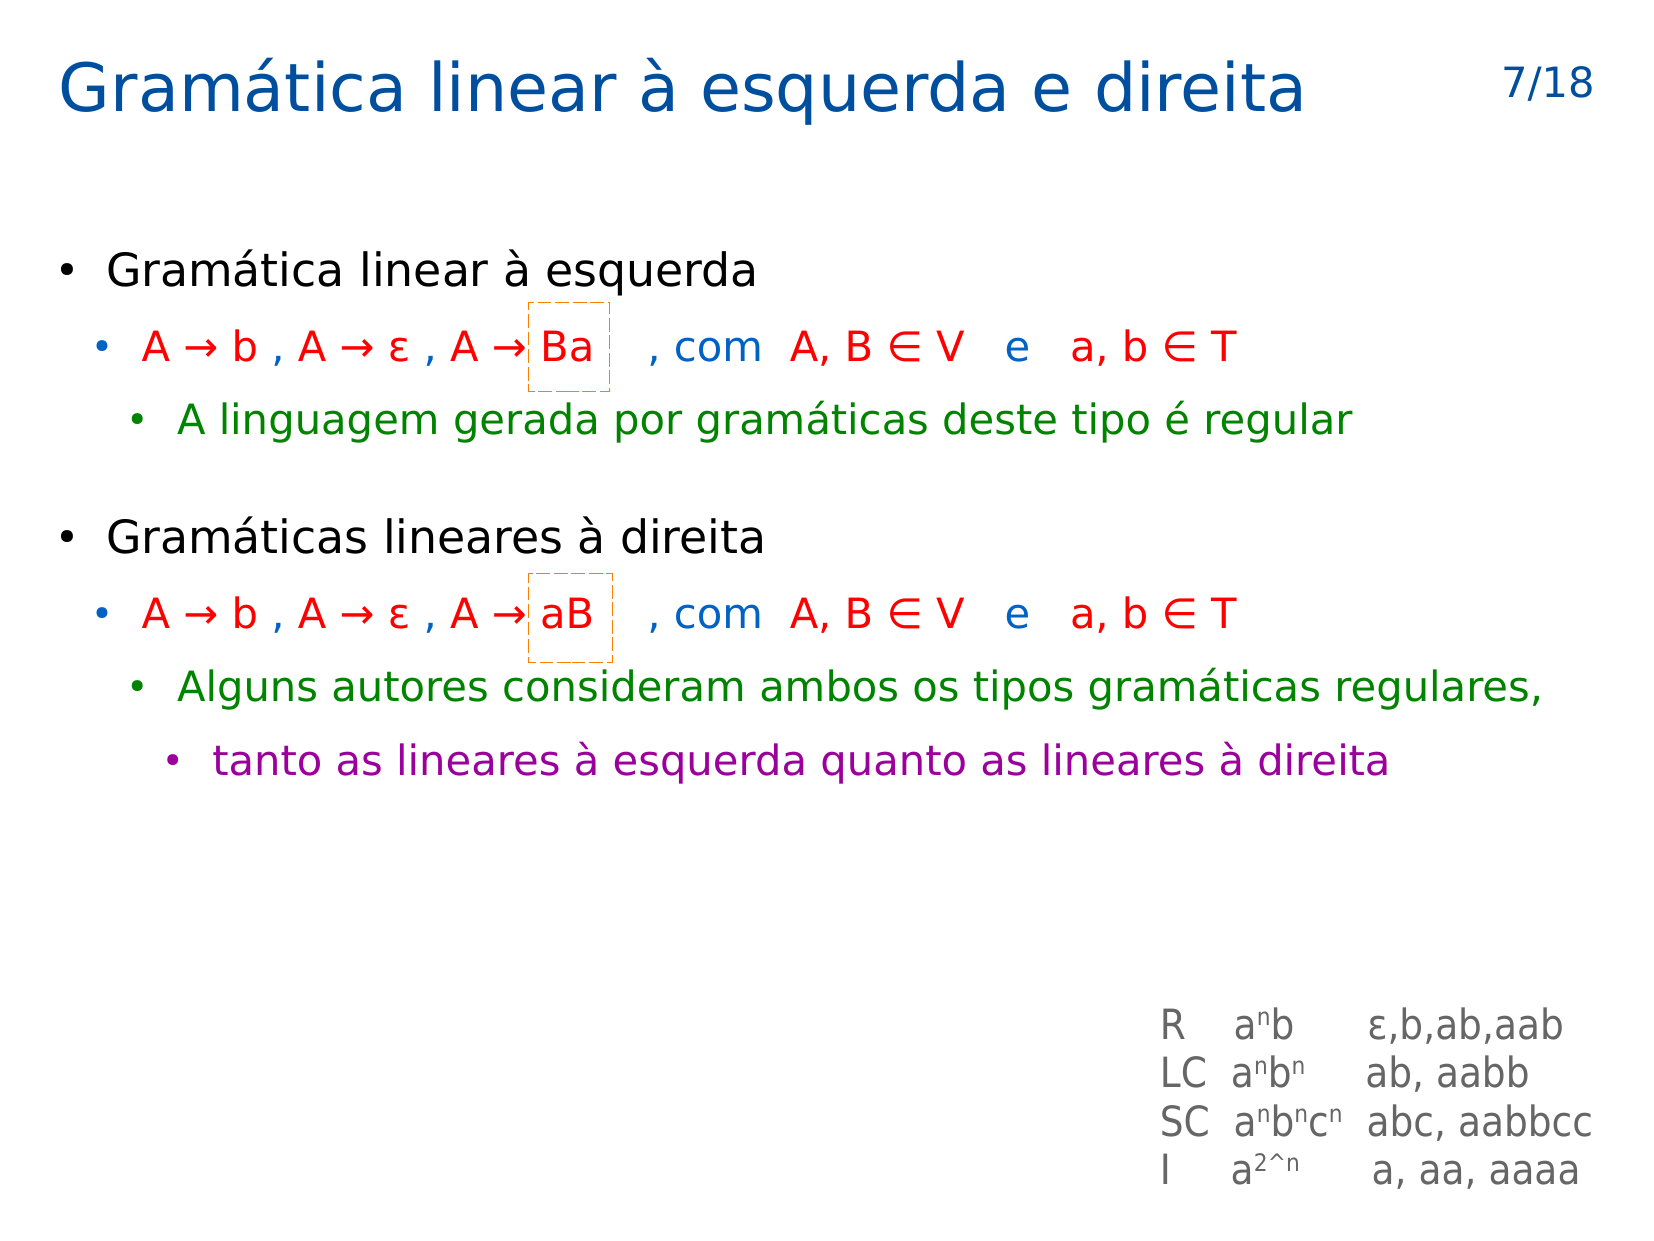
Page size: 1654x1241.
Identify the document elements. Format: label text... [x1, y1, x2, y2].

text_box R anb ε,b,ab,aab LC anbn ab, aabb SC anbncn abc, aabbcc I a2^n a, aa, aaaa [1145, 993, 1615, 1237]
list Gramática linear à esquerda A → b , A → ε , A → Ba , com A, B ∈ V e a, b ∈ T A linguagem gerada por gramáticas deste tipo é regular Gramáticas lineares à direita A → b , A → ε , A → aB , com A, B ∈ V e a, b ∈ T Alguns autores consideram ambos os tipos gramáticas regulares, tanto as lineares à esquerda quanto as lineares à direita [59, 236, 1595, 1211]
title Gramática linear à esquerda e direita [59, 29, 1625, 148]
